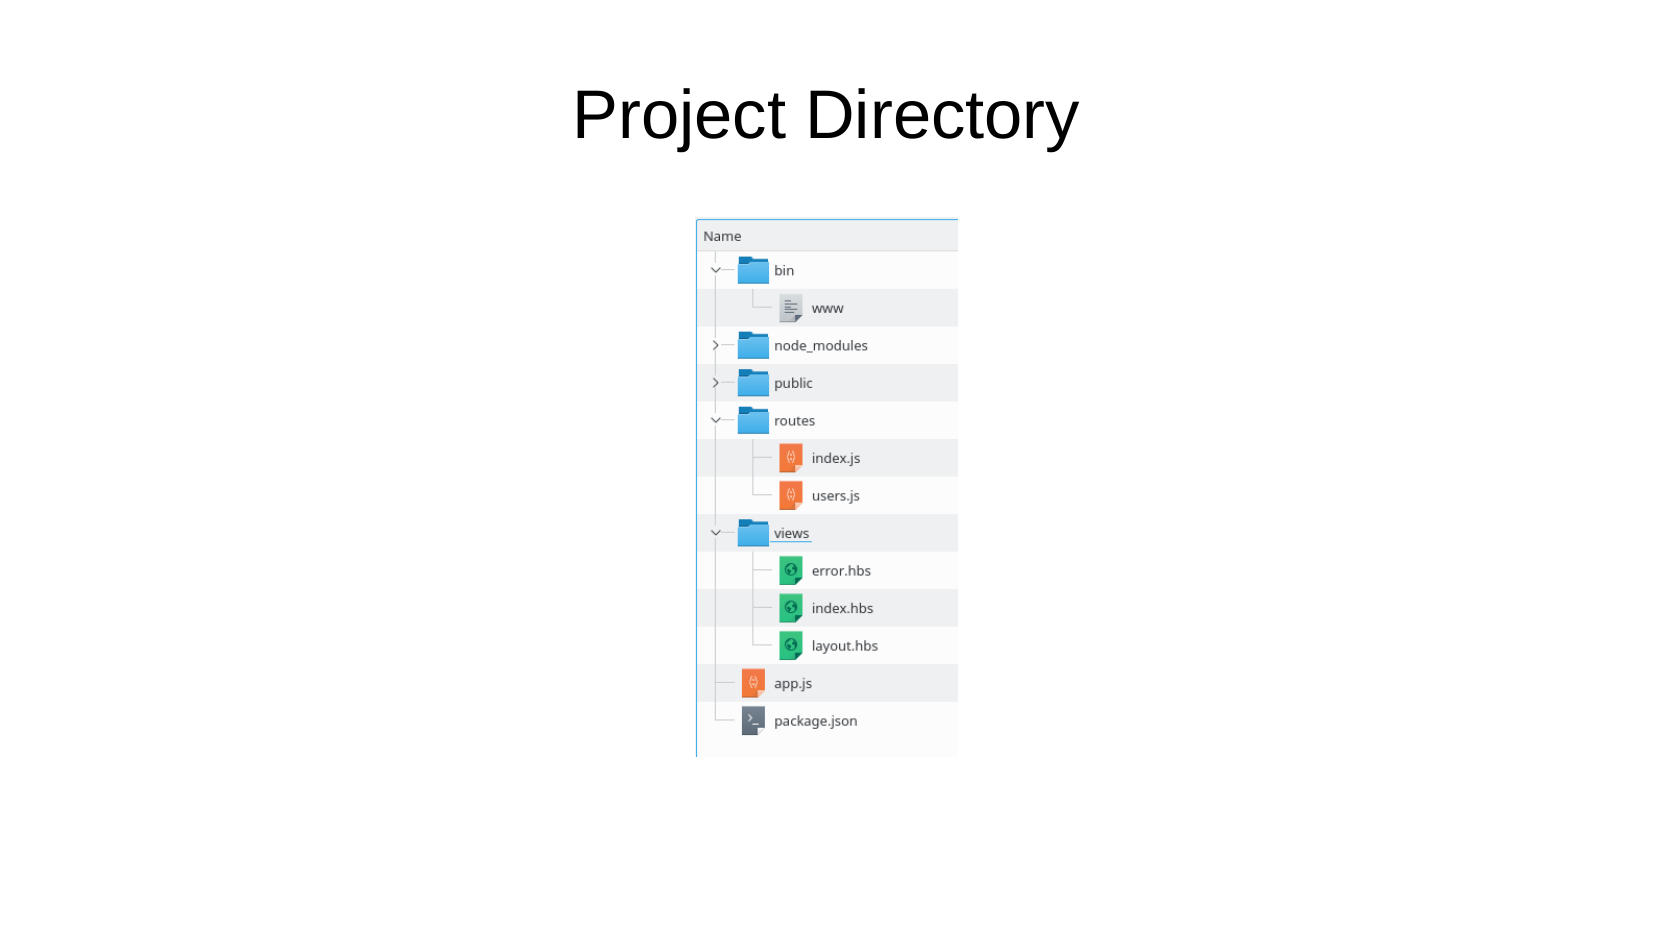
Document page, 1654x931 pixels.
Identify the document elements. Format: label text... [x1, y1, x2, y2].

picture [695, 217, 958, 758]
title Project Directory [82, 37, 1571, 193]
